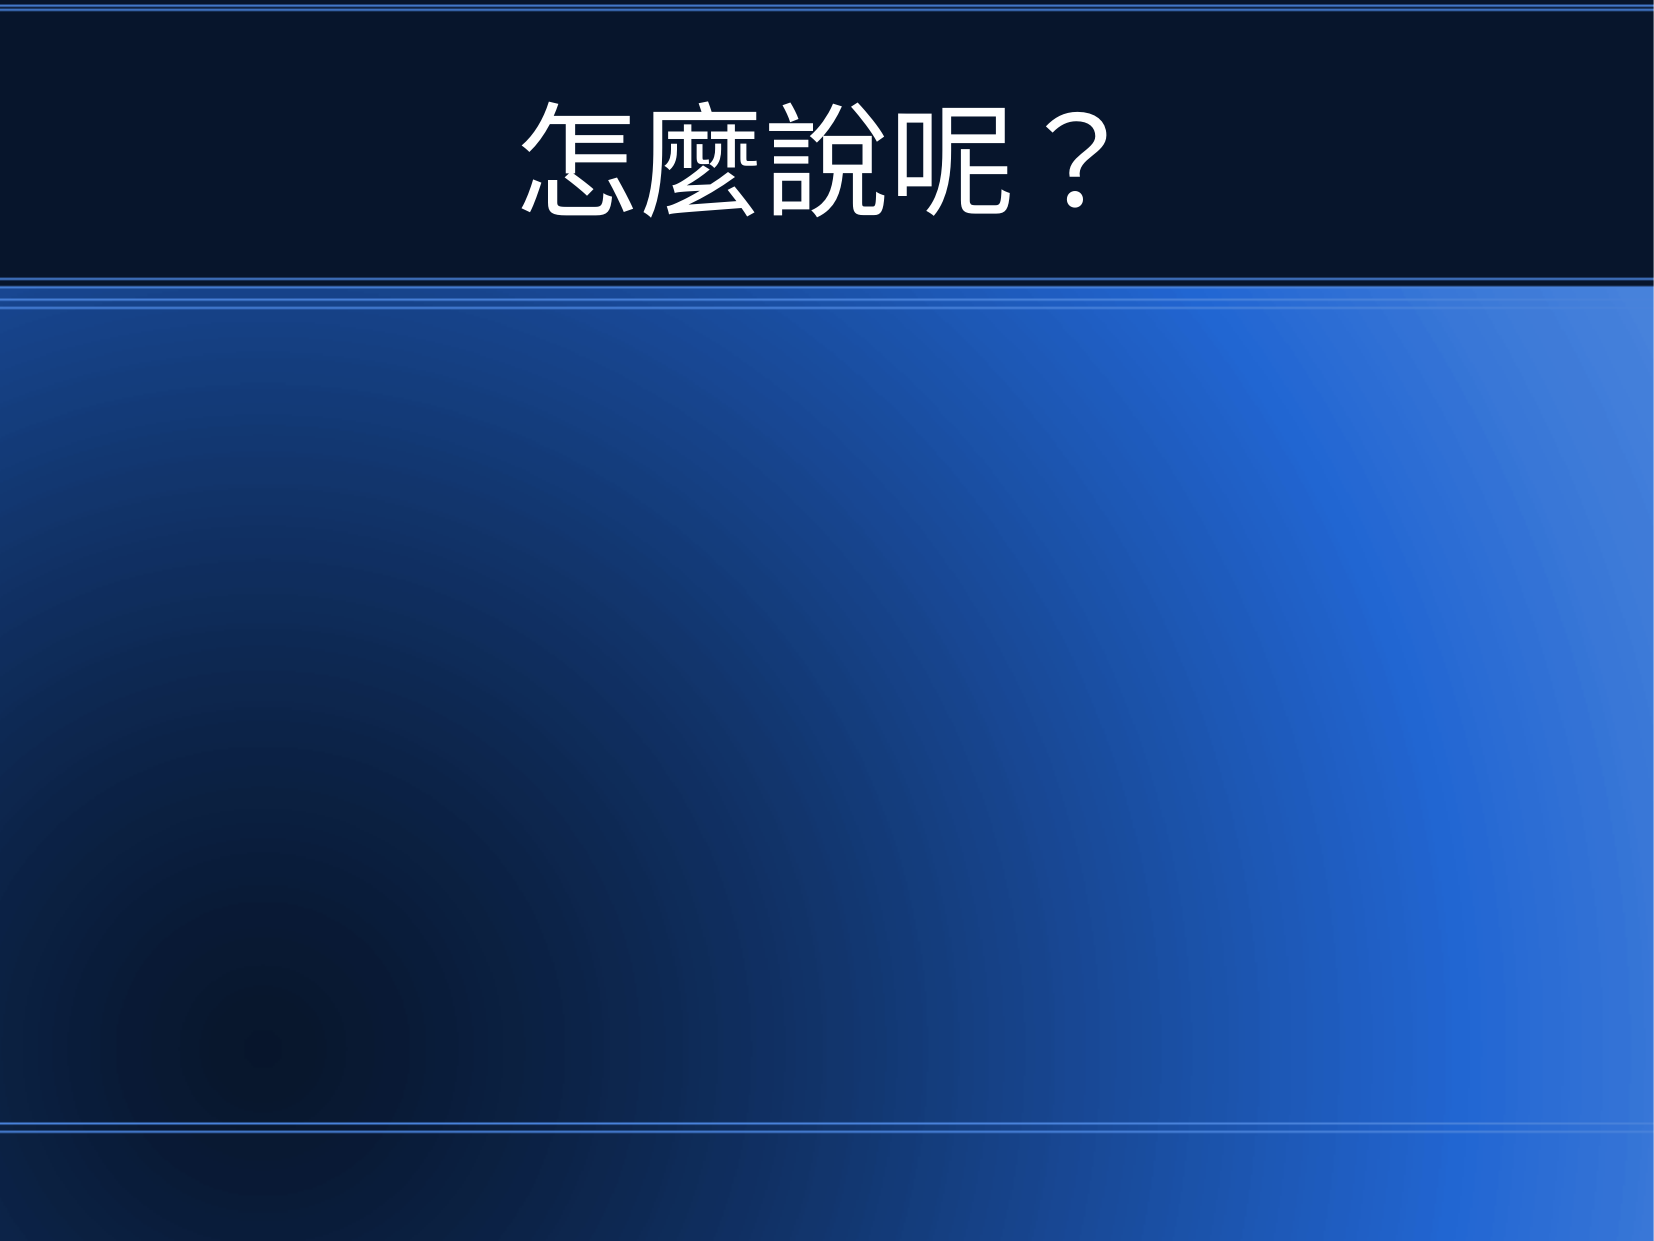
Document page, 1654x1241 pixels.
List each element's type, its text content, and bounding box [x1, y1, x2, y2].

title 怎麼說呢？ [82, 49, 1571, 257]
picture [0, 0, 1654, 1241]
